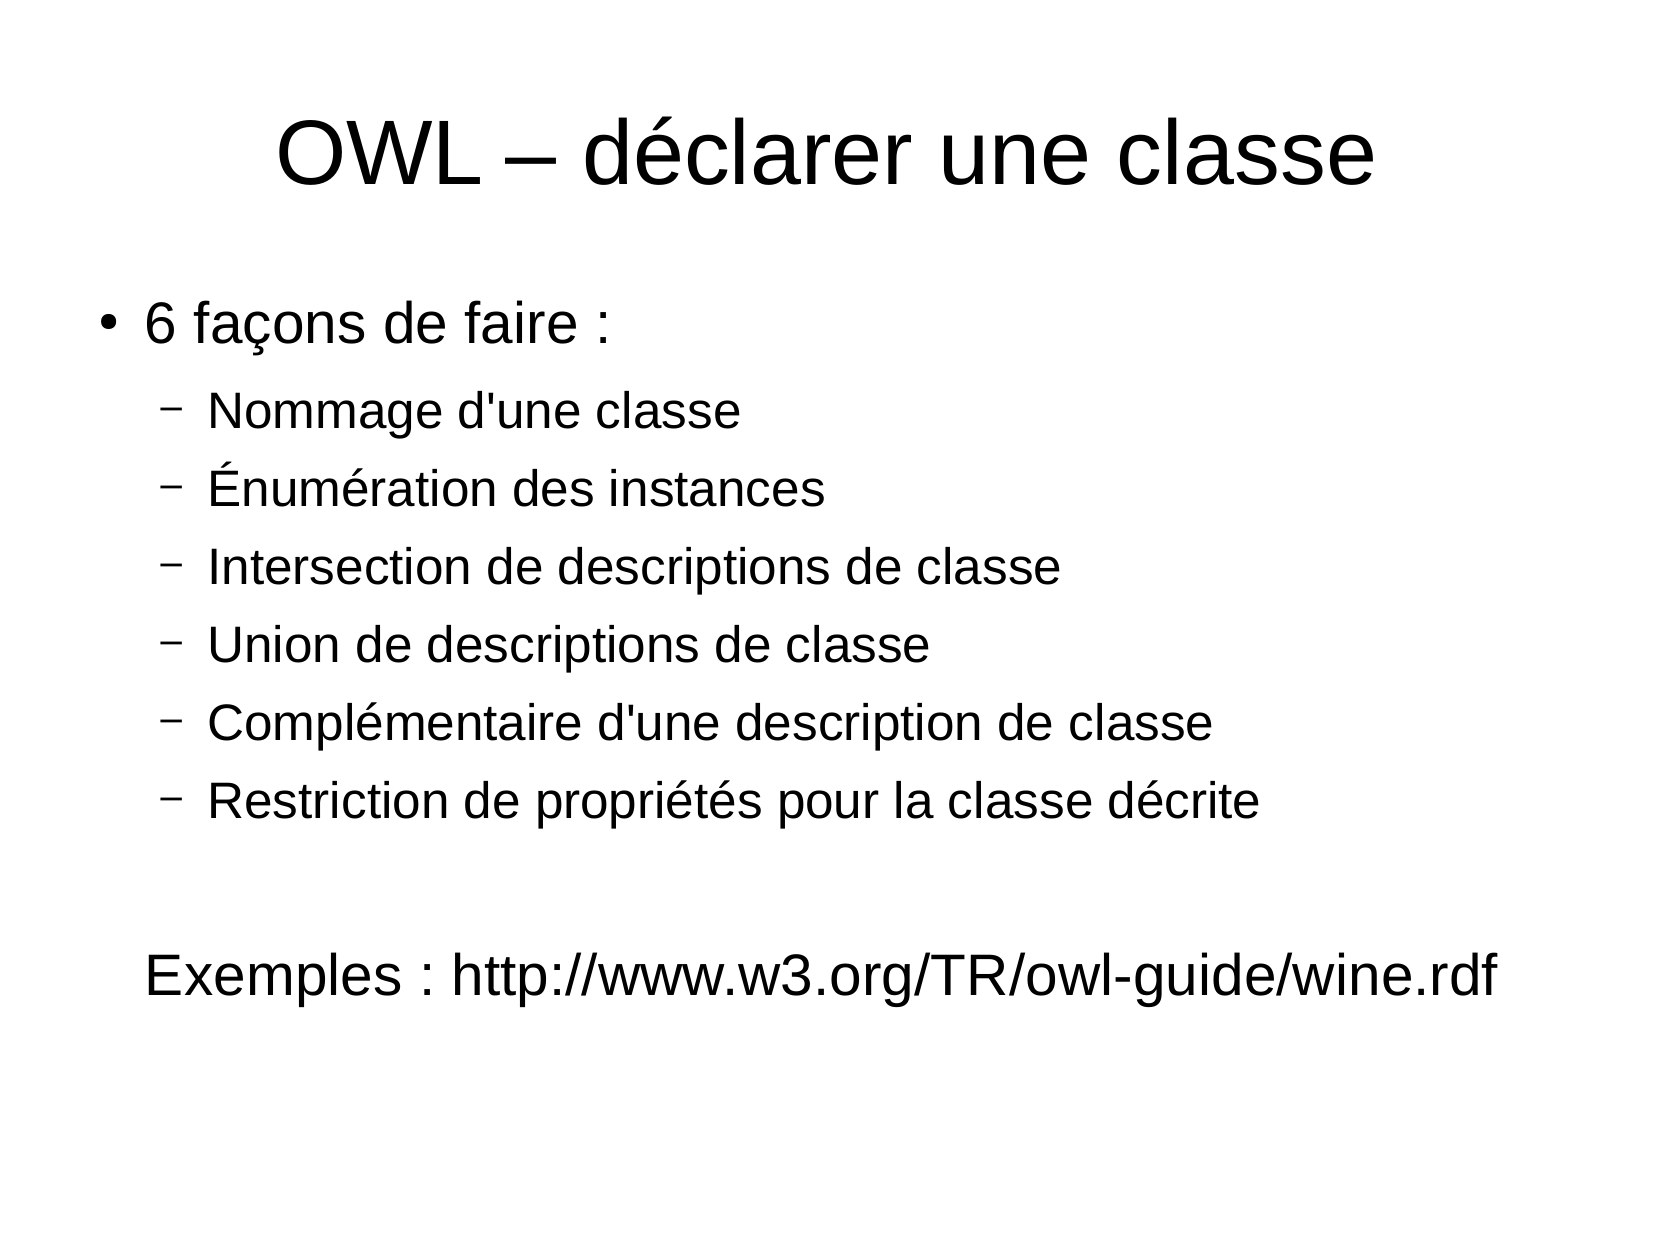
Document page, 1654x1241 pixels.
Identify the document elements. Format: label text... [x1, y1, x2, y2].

title OWL – déclarer une classe [82, 49, 1571, 257]
list 6 façons de faire : Nommage d'une classe Énumération des instances Intersection de descriptions de classe Union de descriptions de classe Complémentaire d'une description de classe Restriction de propriétés pour la classe décrite Exemples : http://www.w3.org/TR/owl-guide/wine.rdf [82, 290, 1538, 1010]
